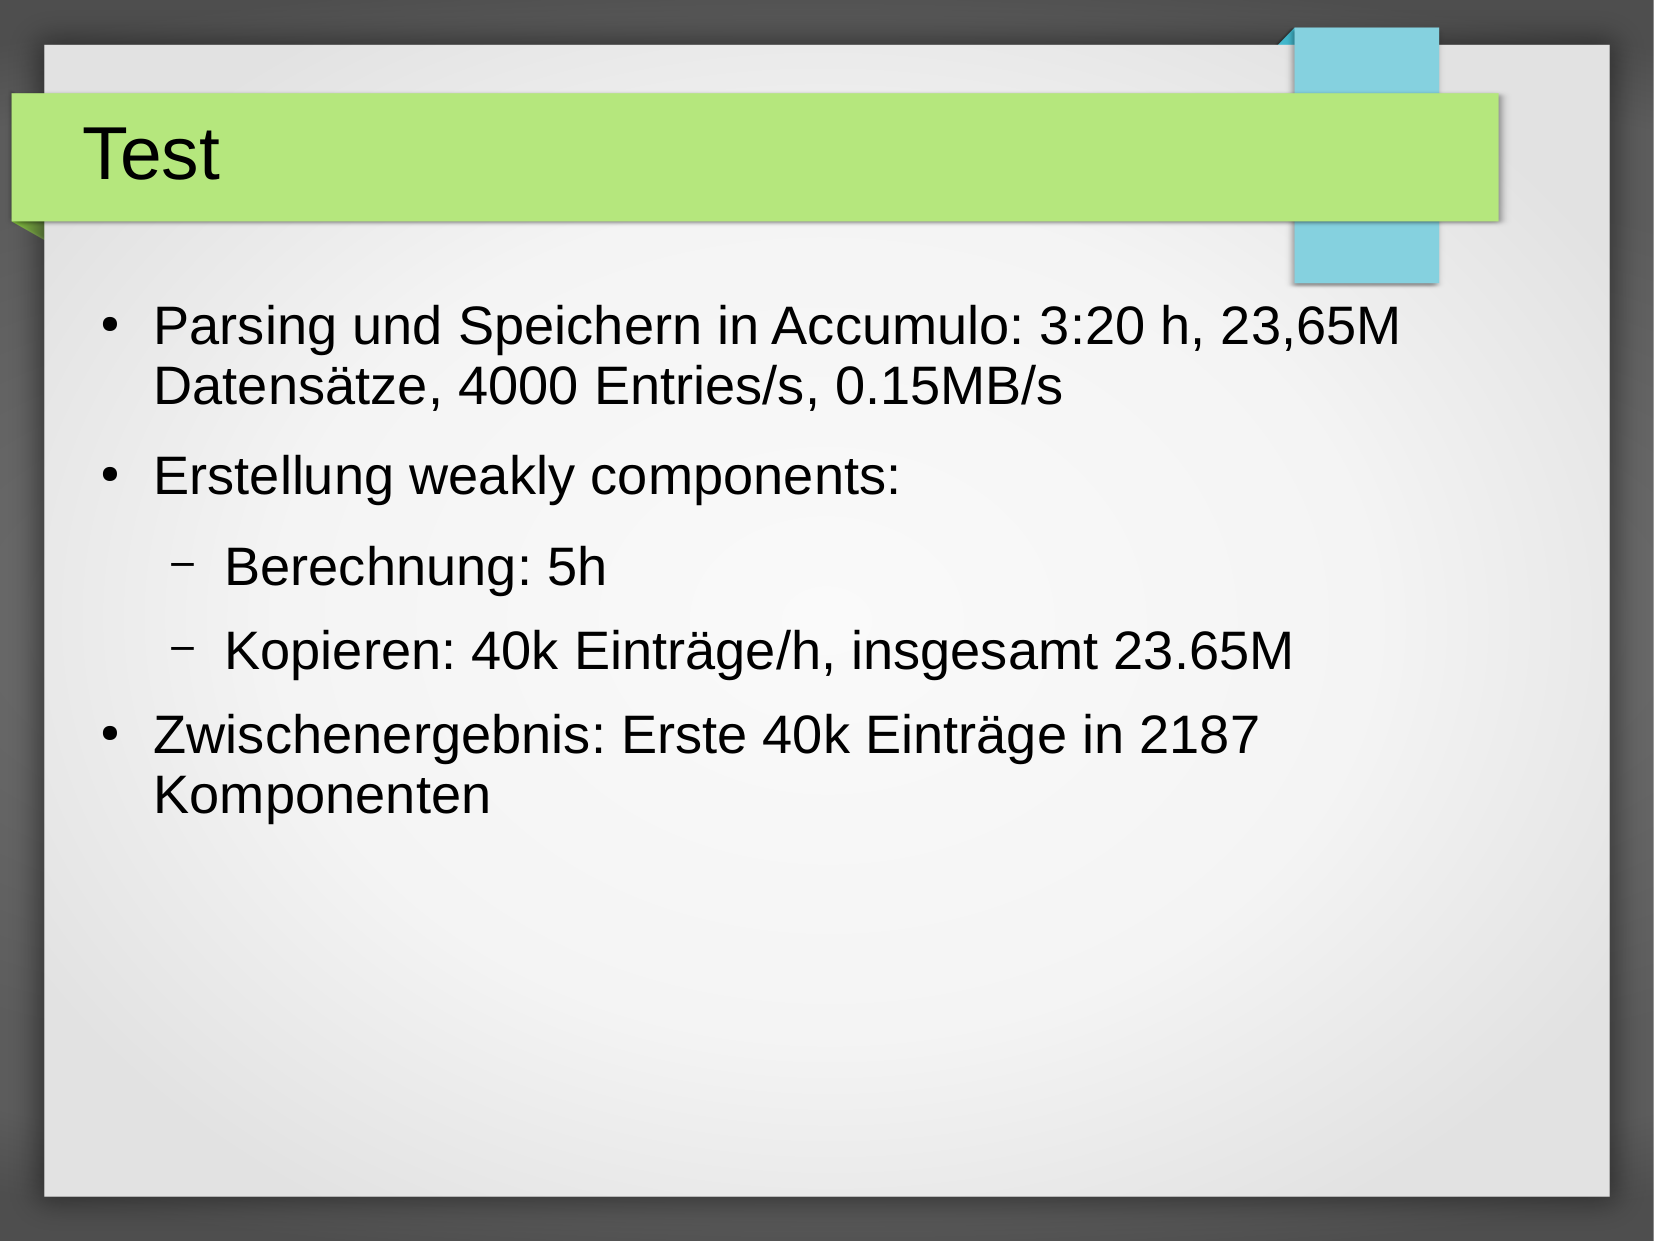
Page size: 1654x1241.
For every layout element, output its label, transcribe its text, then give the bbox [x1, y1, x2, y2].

picture [0, 0, 1654, 1241]
title Test [82, 94, 1264, 213]
list Parsing und Speichern in Accumulo: 3:20 h, 23,65M Datensätze, 4000 Entries/s, 0.15MB/s Erstellung weakly components: Berechnung: 5h Kopieren: 40k Einträge/h, insgesamt 23.65M Zwischenergebnis: Erste 40k Einträge in 2187 Komponenten [82, 295, 1571, 1015]
